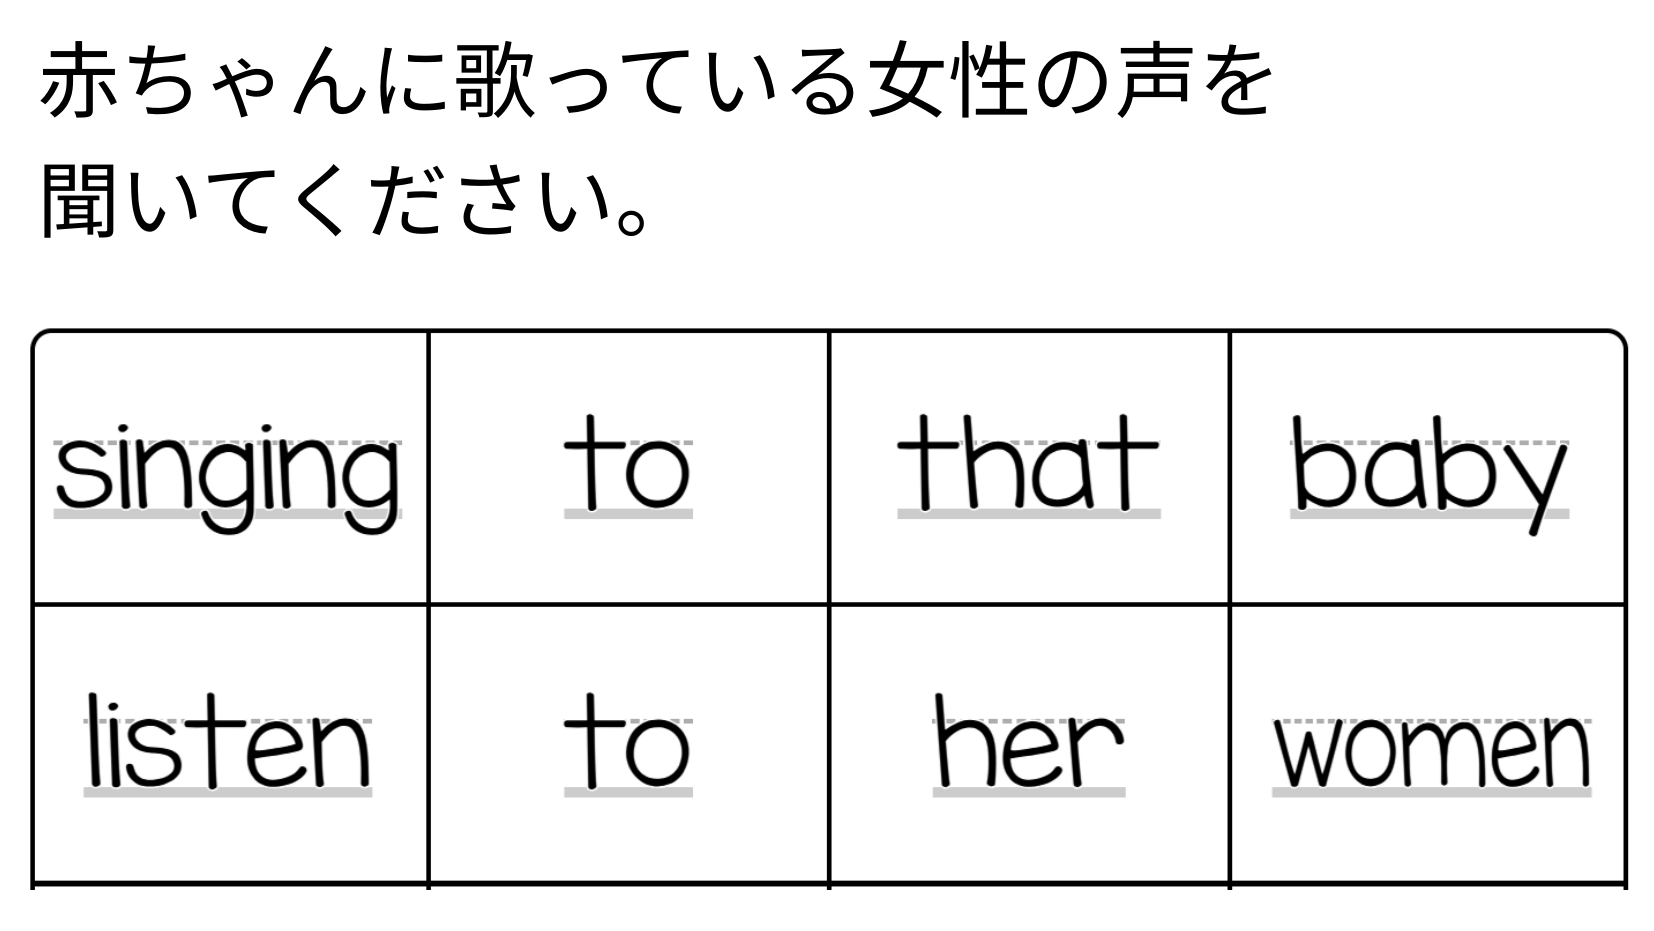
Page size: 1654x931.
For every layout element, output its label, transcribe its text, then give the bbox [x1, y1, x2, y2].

picture [20, 325, 1634, 890]
title 赤ちゃんに歌っている女性の声を 聞いてください。 [37, 19, 1613, 252]
